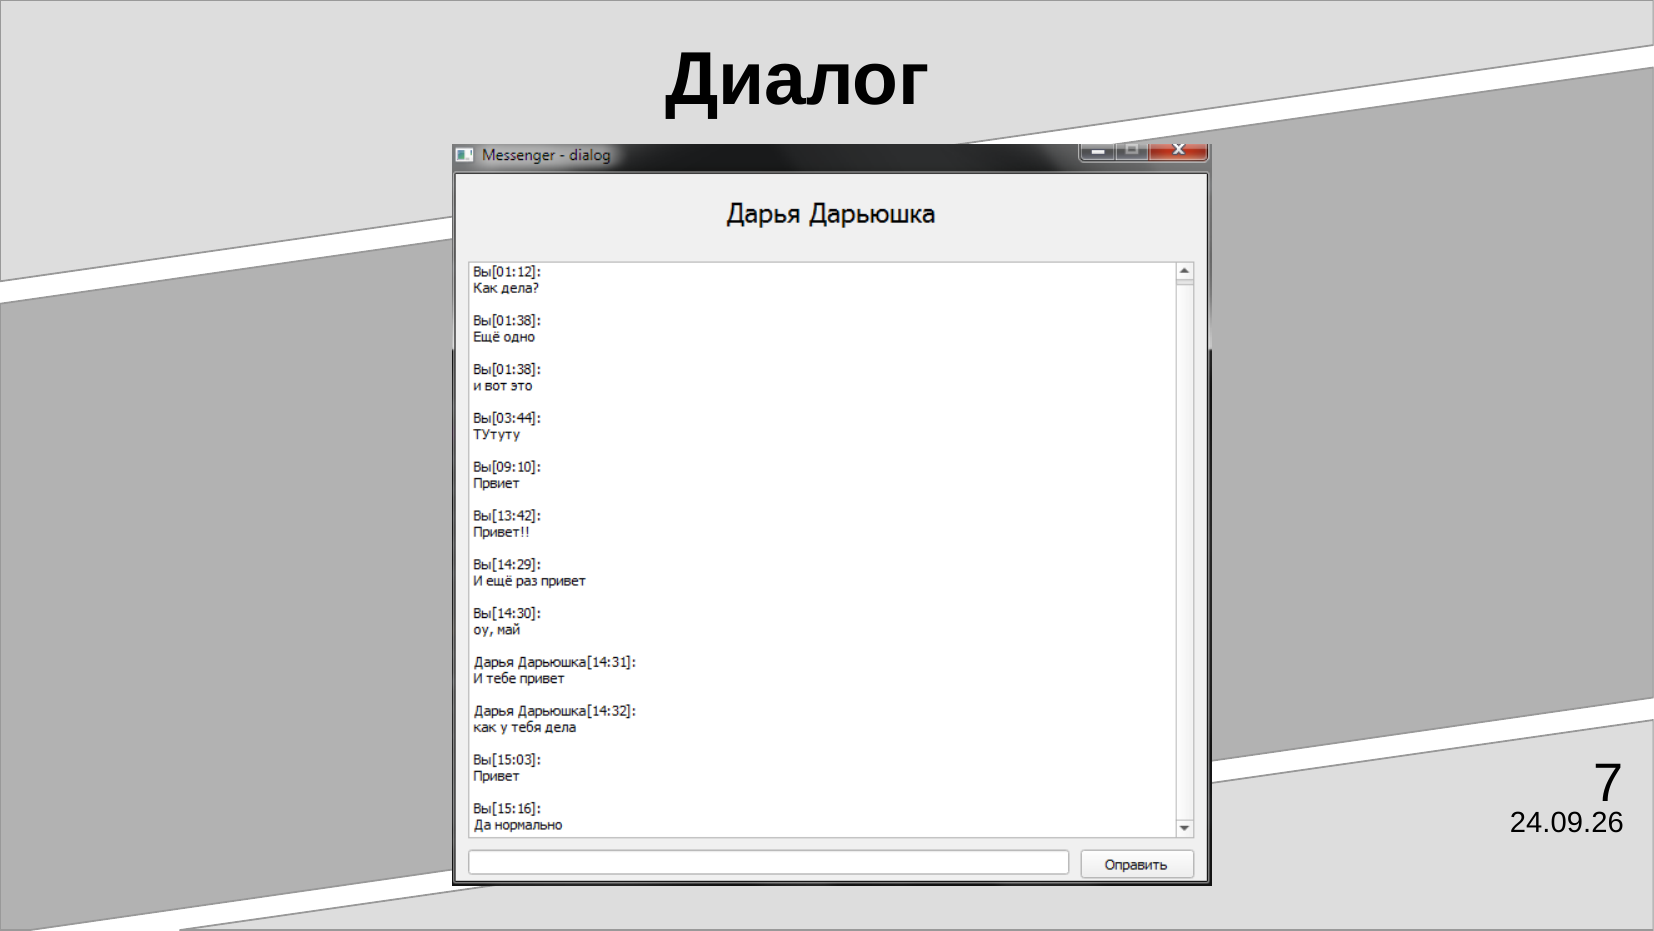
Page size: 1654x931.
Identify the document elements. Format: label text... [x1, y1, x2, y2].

picture [452, 144, 1212, 886]
title Диалог [59, 0, 1536, 157]
